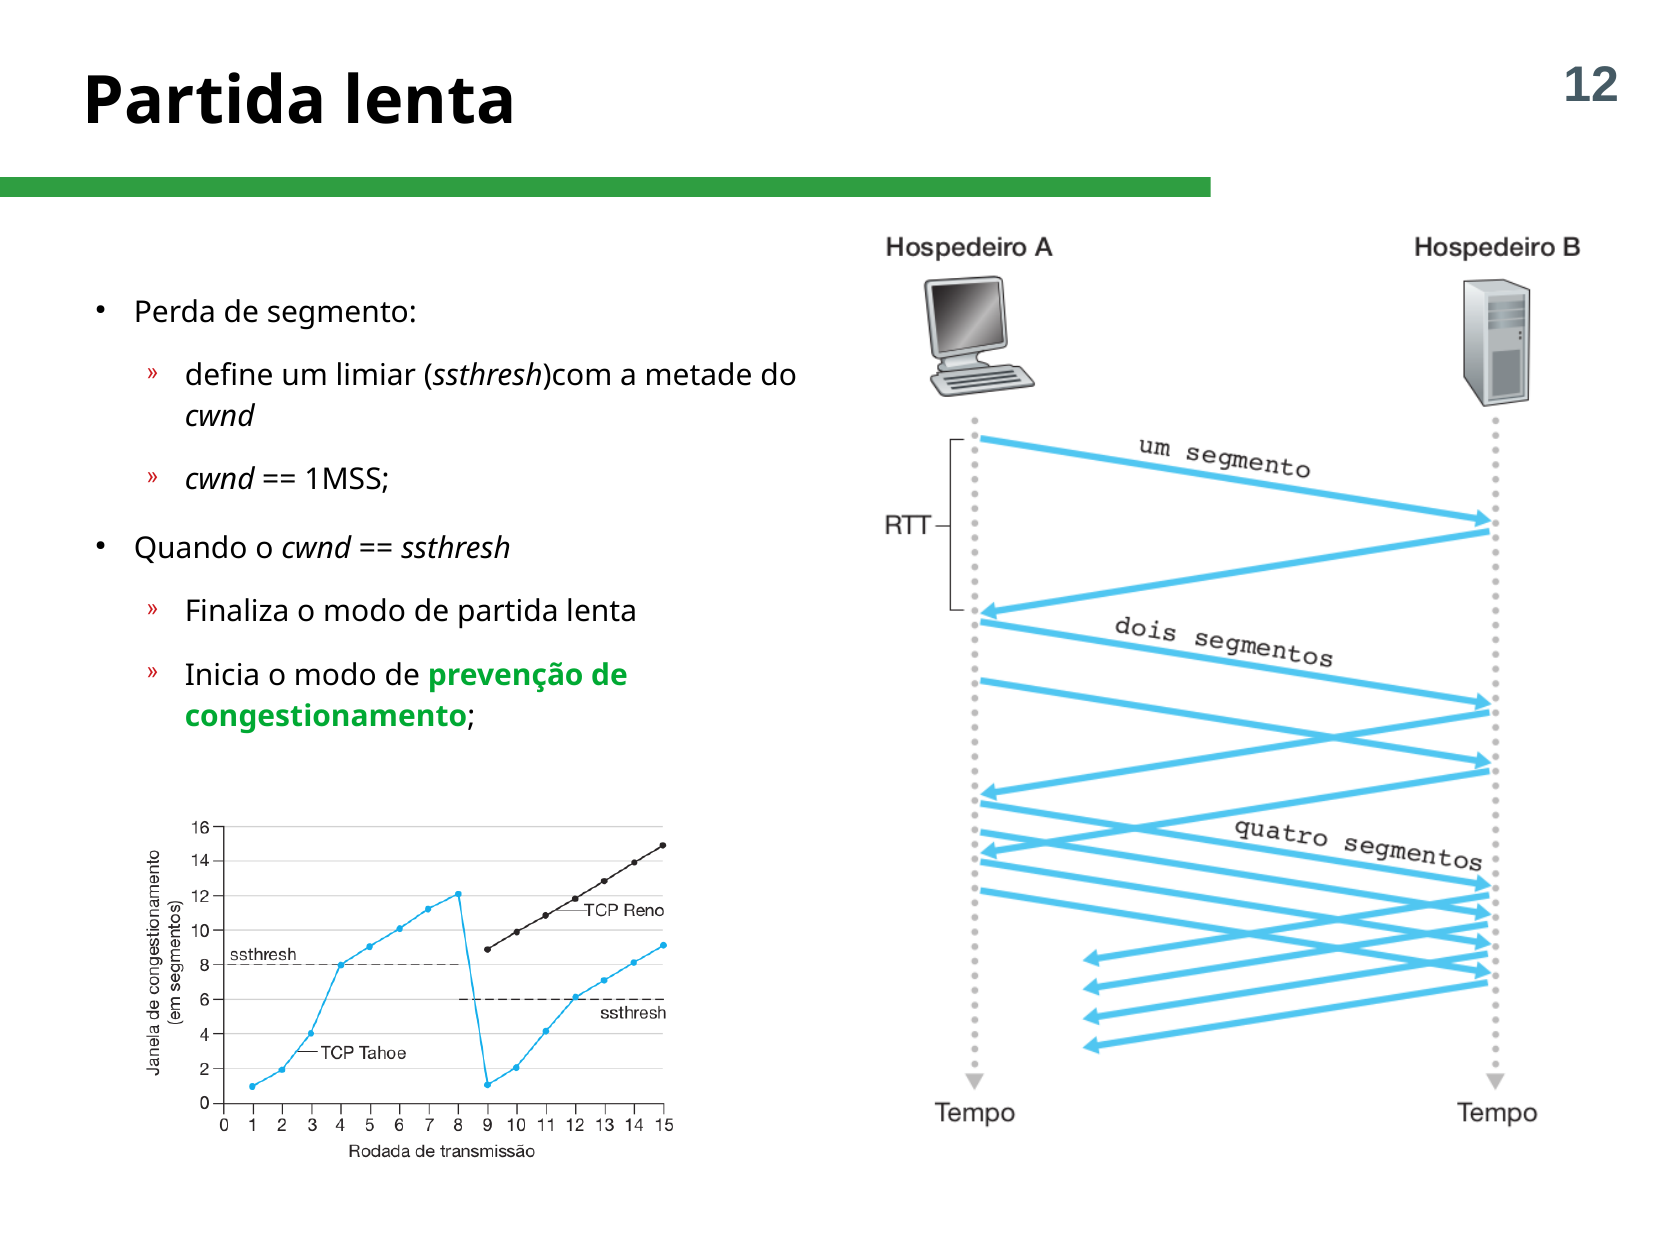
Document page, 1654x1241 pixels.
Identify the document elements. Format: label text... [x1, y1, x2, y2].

title Partida lenta [82, 0, 1152, 202]
picture [133, 797, 709, 1186]
list Perda de segmento: define um limiar (ssthresh)com a metade do cwnd cwnd == 1MSS; Quando o cwnd == ssthresh Finaliza o modo de partida lenta Inicia o modo de prevenção de congestionamento; [82, 290, 809, 739]
picture [856, 209, 1613, 1182]
